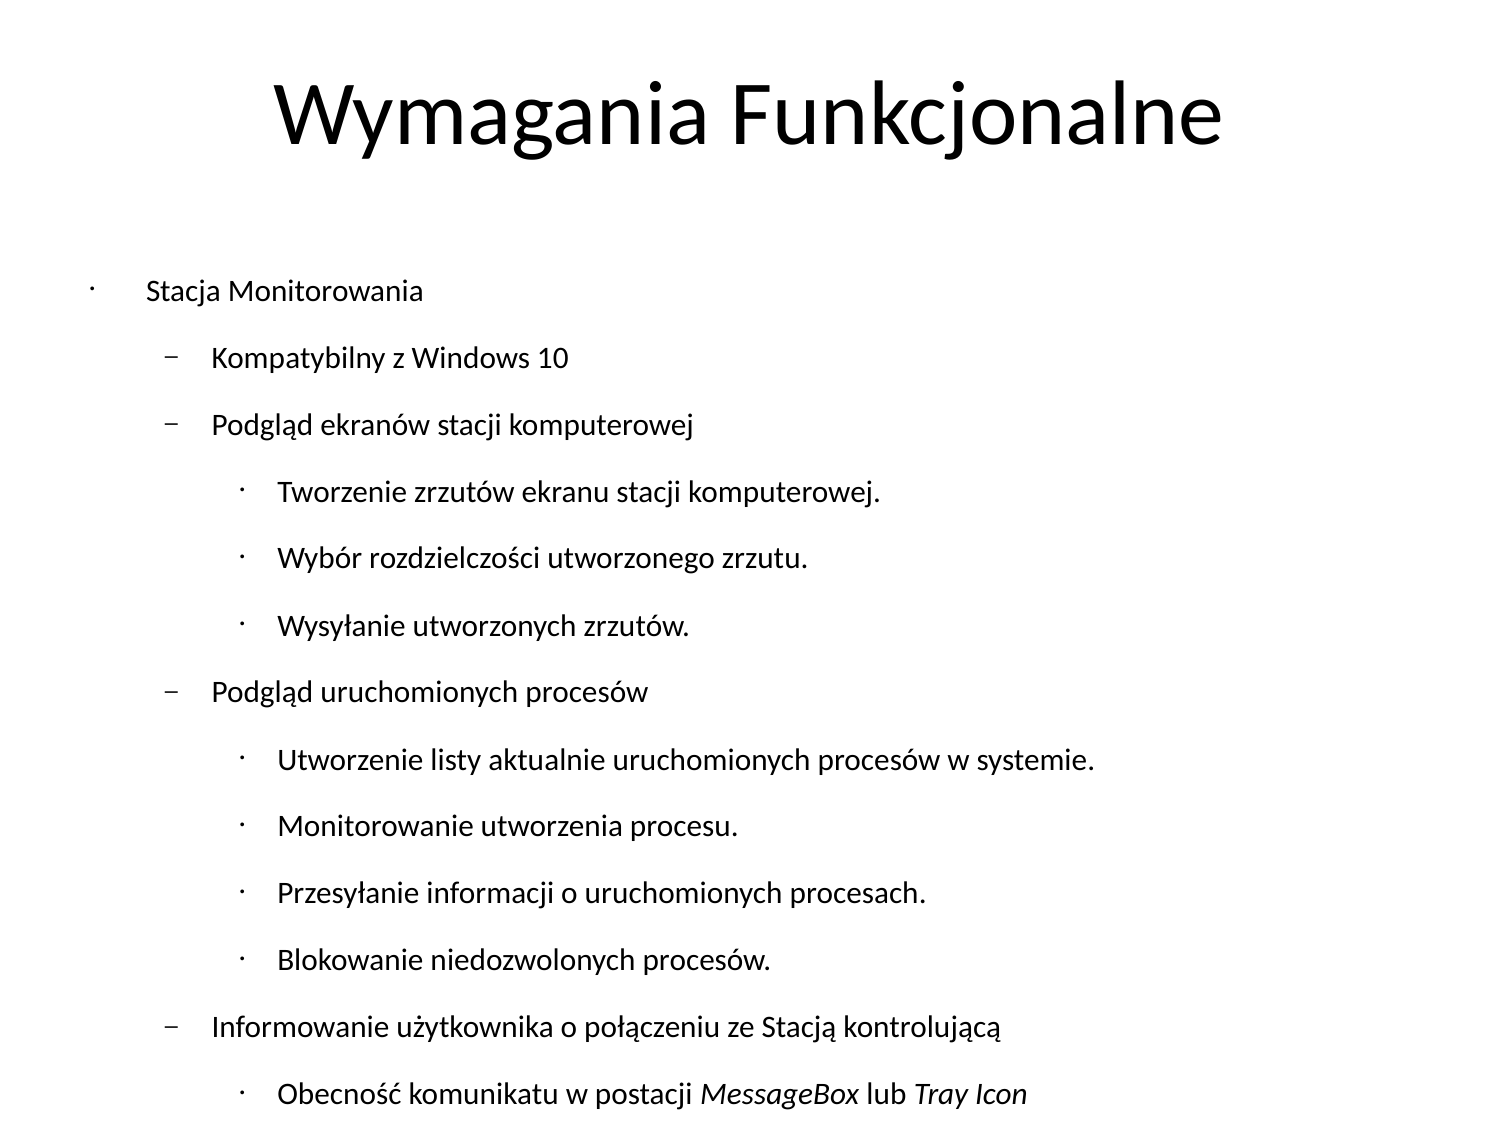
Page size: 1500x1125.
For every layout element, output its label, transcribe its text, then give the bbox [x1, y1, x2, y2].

list Stacja Monitorowania Kompatybilny z Windows 10 Podgląd ekranów stacji komputerowej Tworzenie zrzutów ekranu stacji komputerowej. Wybór rozdzielczości utworzonego zrzutu. Wysyłanie utworzonych zrzutów. Podgląd uruchomionych procesów Utworzenie listy aktualnie uruchomionych procesów w systemie. Monitorowanie utworzenia procesu. Przesyłanie informacji o uruchomionych procesach. Blokowanie niedozwolonych procesów. Informowanie użytkownika o połączeniu ze Stacją kontrolującą Obecność komunikatu w postacji MessageBox lub Tray Icon [75, 262, 1425, 1005]
title Wymagania Funkcjonalne [75, 45, 1425, 233]
